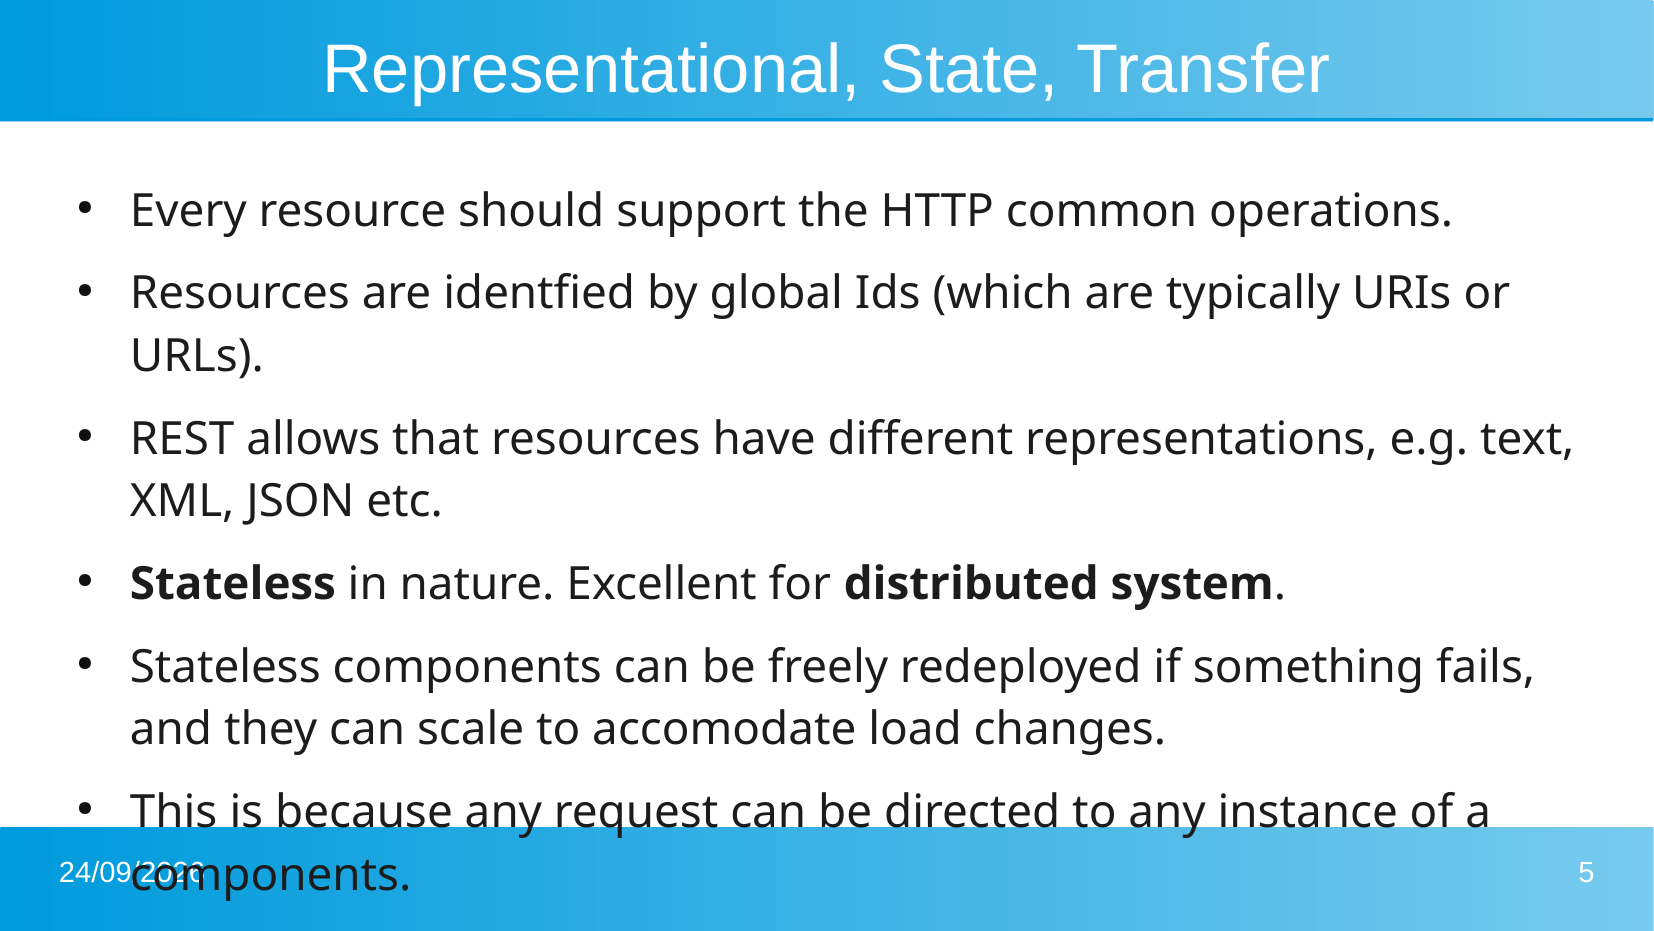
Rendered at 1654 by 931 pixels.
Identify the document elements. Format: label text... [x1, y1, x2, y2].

list Every resource should support the HTTP common operations. Resources are identfied by global Ids (which are typically URIs or URLs). REST allows that resources have different representations, e.g. text, XML, JSON etc. Stateless in nature. Excellent for distributed system. Stateless components can be freely redeployed if something fails, and they can scale to accomodate load changes. This is because any request can be directed to any instance of a components. [59, 177, 1595, 768]
title Representational, State, Transfer [59, 29, 1595, 108]
